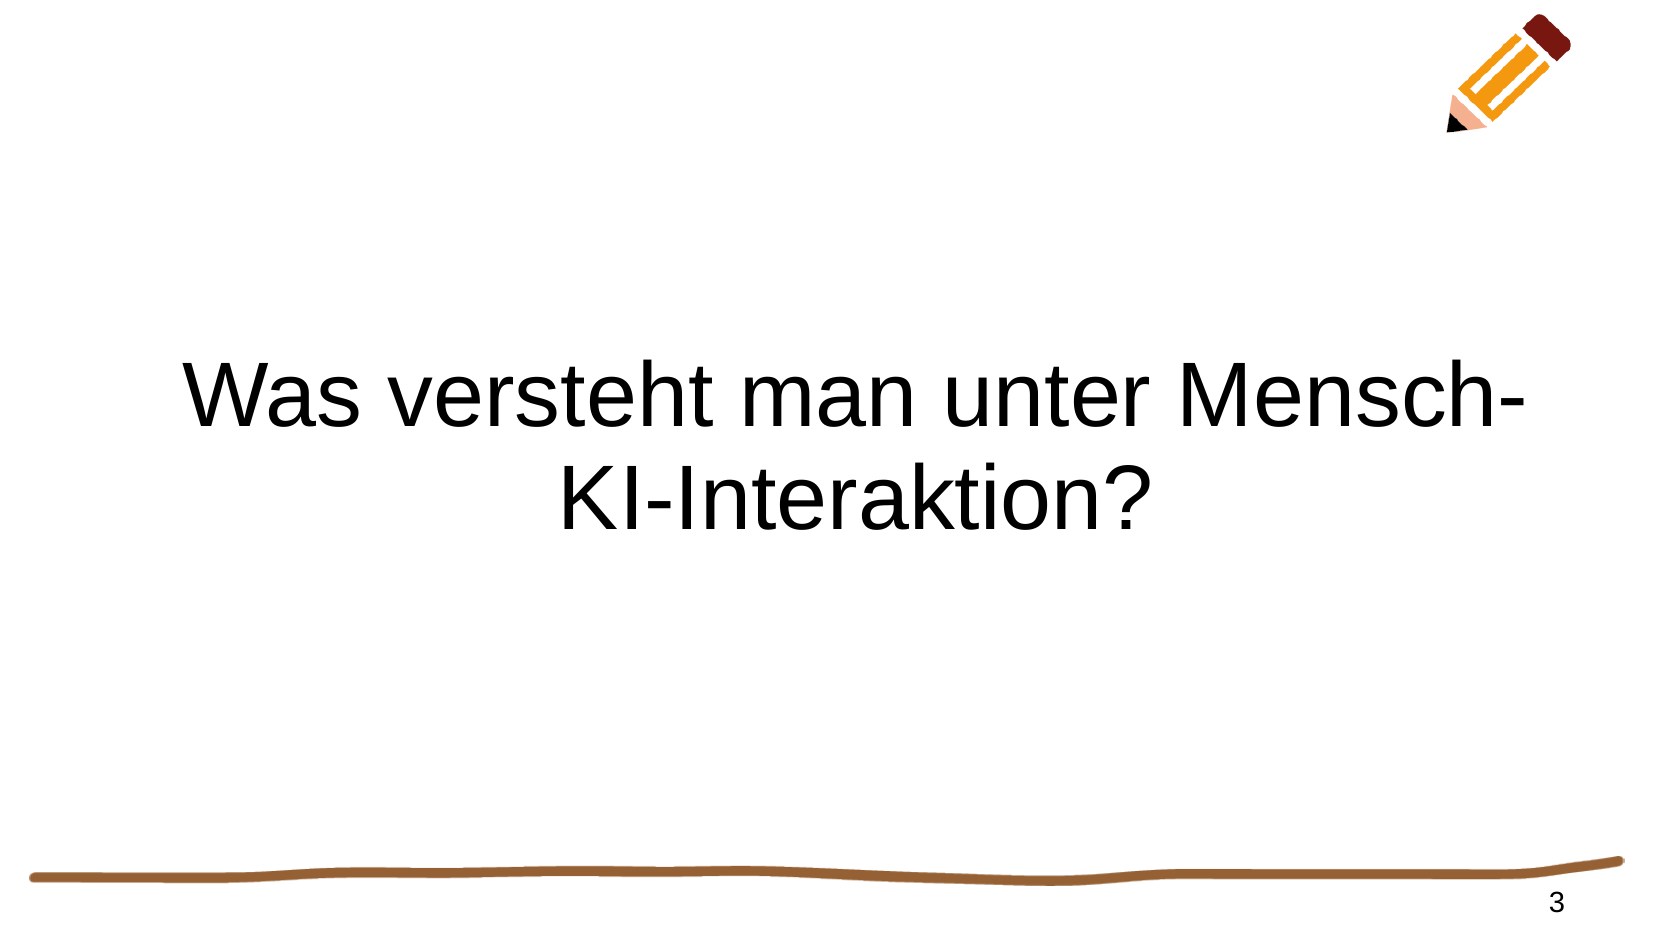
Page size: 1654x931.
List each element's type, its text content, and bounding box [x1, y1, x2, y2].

subtitle Was versteht man unter Mensch-KI-Interaktion? [177, 206, 1536, 686]
picture [29, 856, 1625, 886]
picture [1446, 14, 1571, 133]
